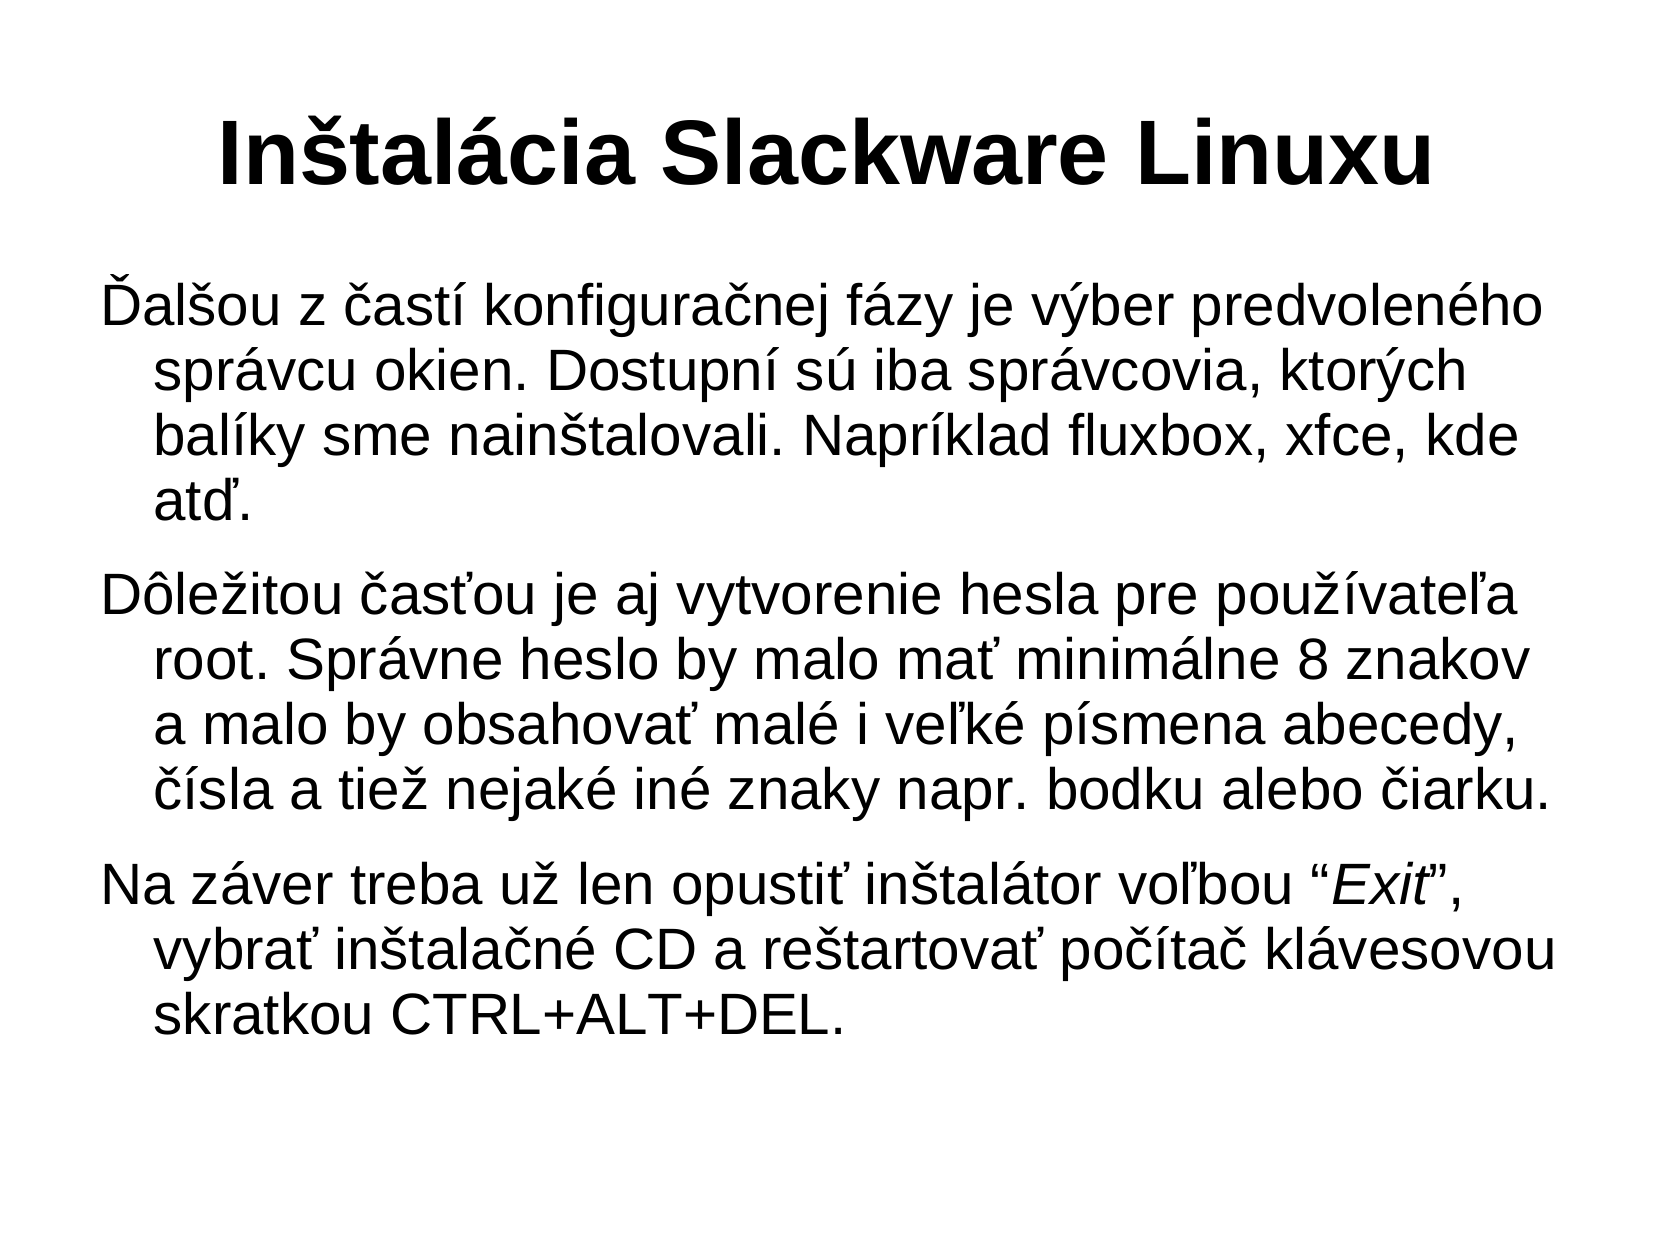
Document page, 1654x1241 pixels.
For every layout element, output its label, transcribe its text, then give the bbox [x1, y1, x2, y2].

list Ďalšou z častí konfiguračnej fázy je výber predvoleného správcu okien. Dostupní sú iba správcovia, ktorých balíky sme nainštalovali. Napríklad fluxbox, xfce, kde atď. Dôležitou časťou je aj vytvorenie hesla pre používateľa root. Správne heslo by malo mať minimálne 8 znakov a malo by obsahovať malé i veľké písmena abecedy, čísla a tiež nejaké iné znaky napr. bodku alebo čiarku. Na záver treba už len opustiť inštalátor voľbou “Exit”, vybrať inštalačné CD a reštartovať počítač klávesovou skratkou CTRL+ALT+DEL. [82, 272, 1571, 1109]
title Inštalácia Slackware Linuxu [82, 49, 1571, 257]
